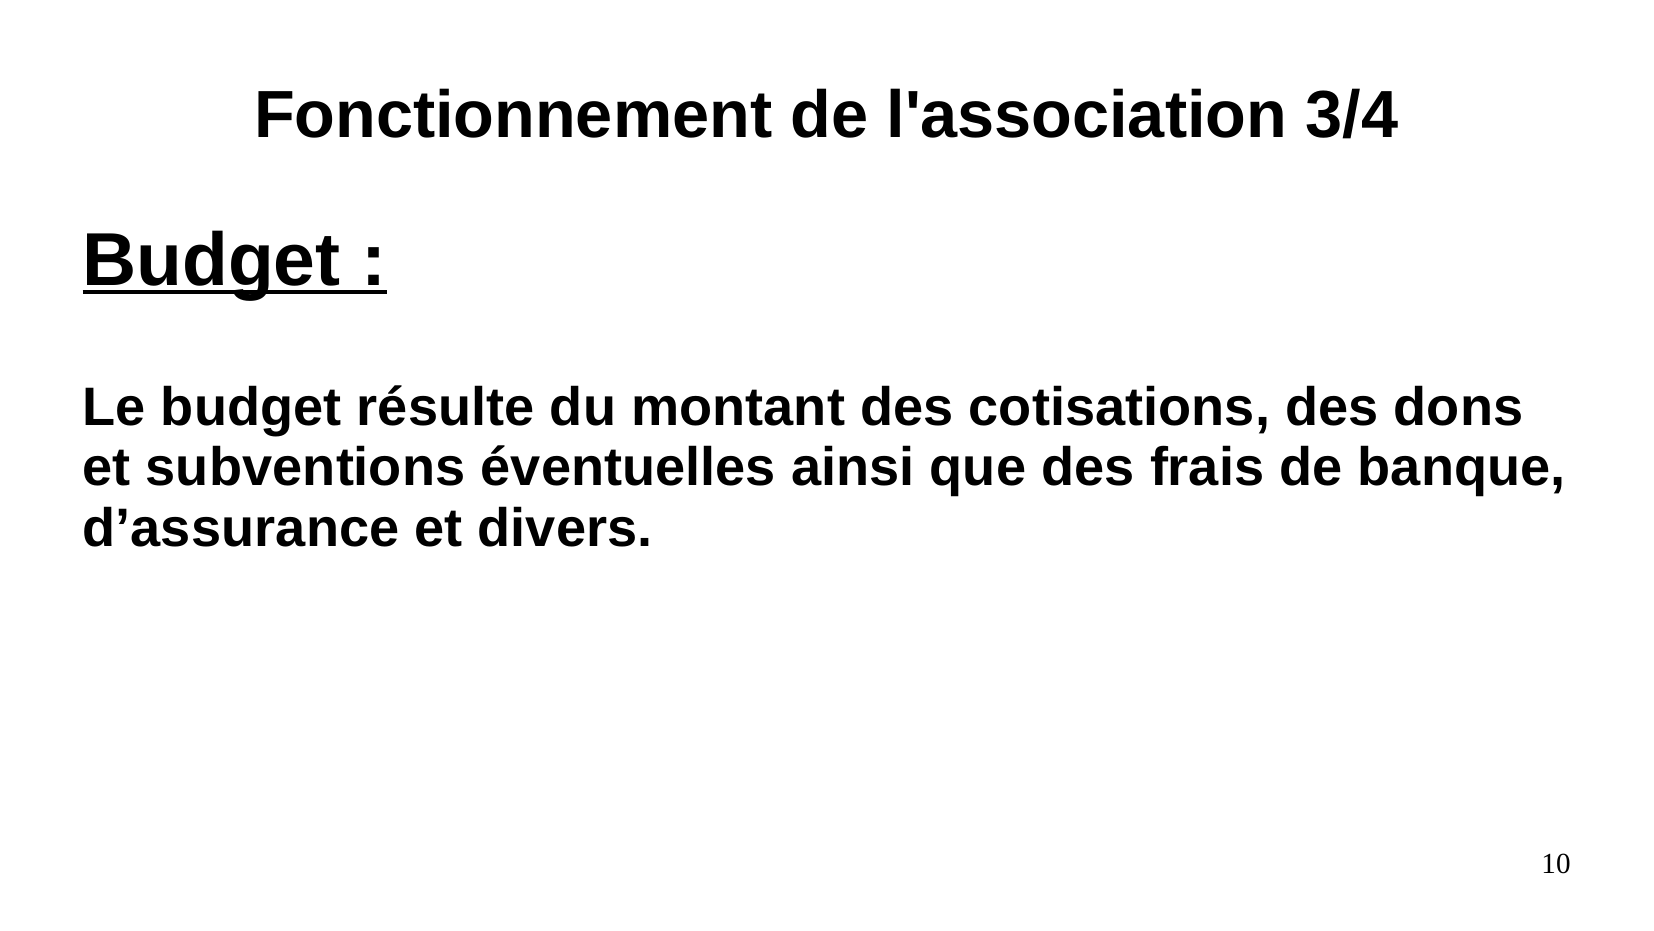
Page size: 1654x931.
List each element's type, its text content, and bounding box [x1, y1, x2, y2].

list Budget : Le budget résulte du montant des cotisations, des dons et subventions éventuelles ainsi que des frais de banque, d’assurance et divers. [82, 217, 1571, 758]
title Fonctionnement de l'association 3/4 [82, 37, 1571, 193]
